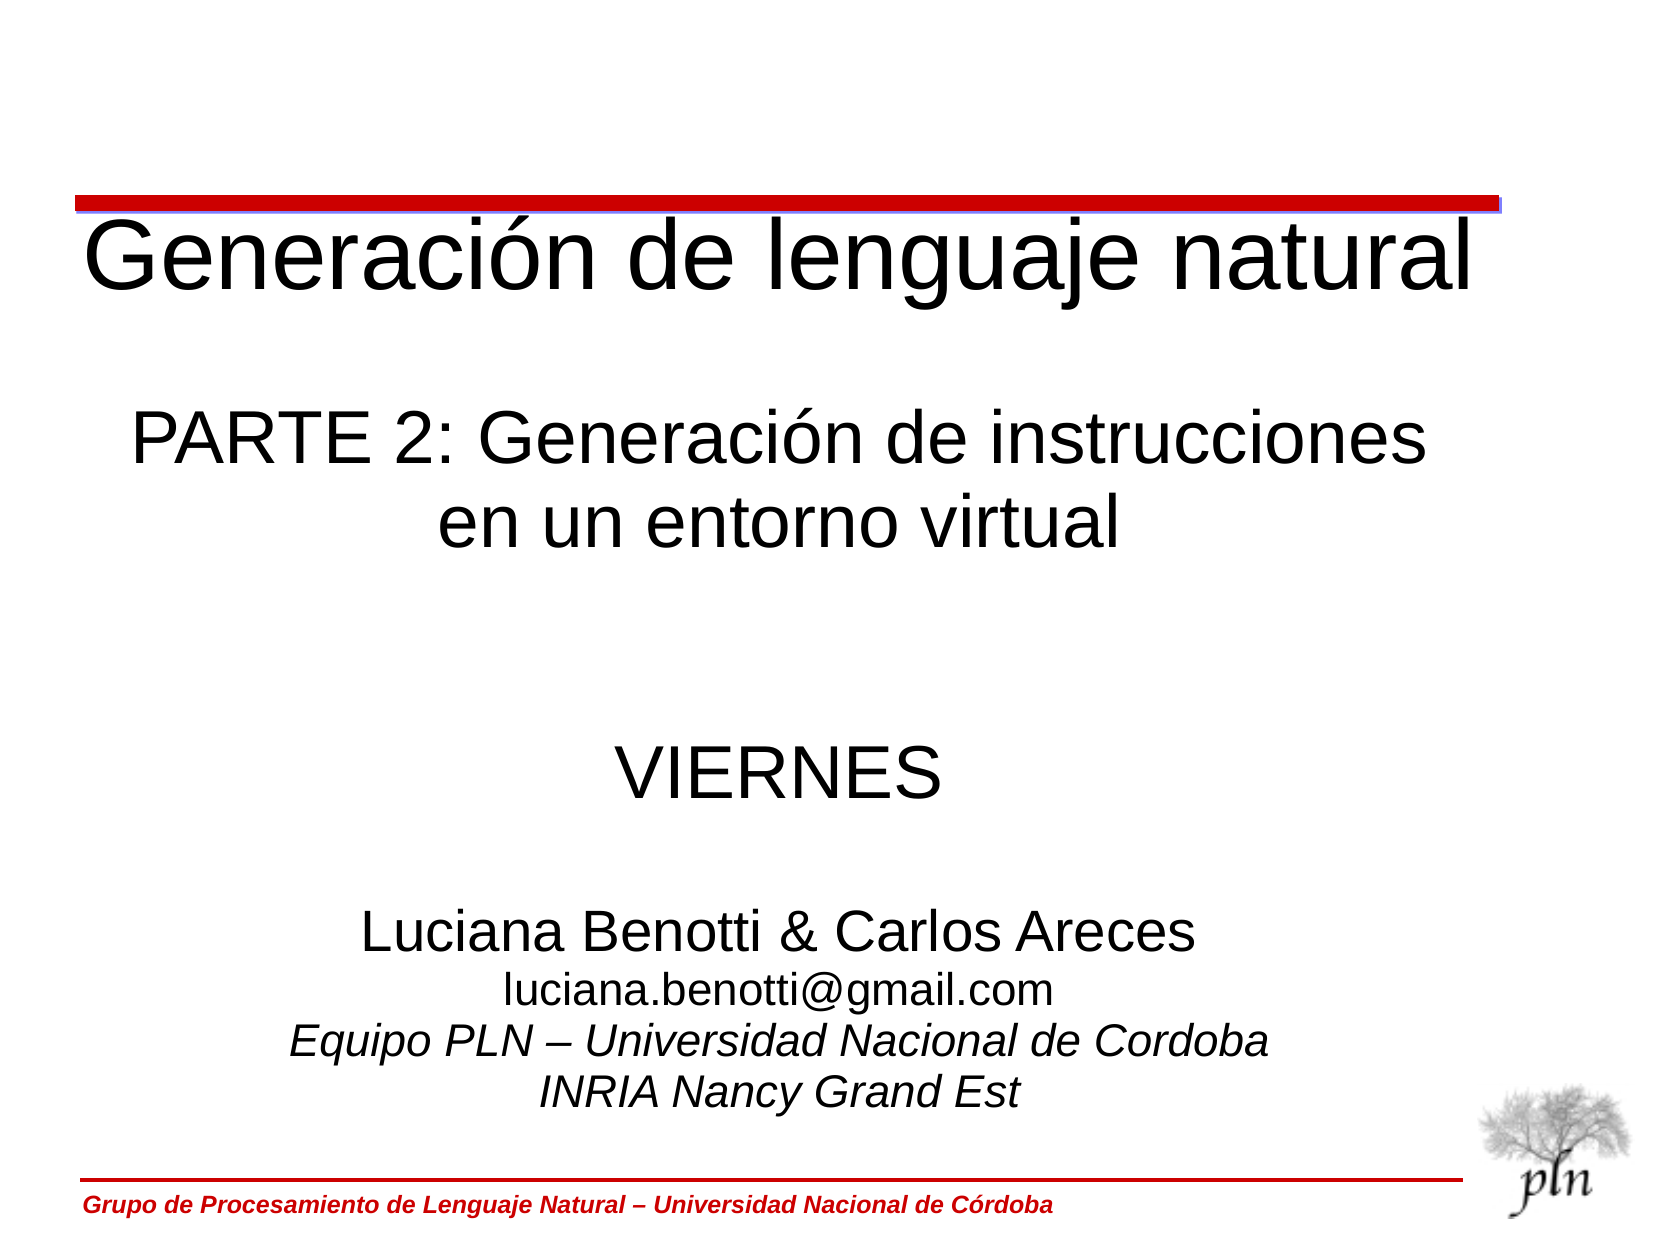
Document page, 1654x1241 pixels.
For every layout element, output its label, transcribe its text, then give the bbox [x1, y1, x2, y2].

subtitle Generación de lenguaje natural PARTE 2: Generación de instrucciones en un entorno virtual VIERNES Luciana Benotti & Carlos Areces luciana.benotti@gmail.com Equipo PLN – Universidad Nacional de Cordoba INRIA Nancy Grand Est [35, 73, 1524, 1133]
picture [1477, 1083, 1635, 1219]
